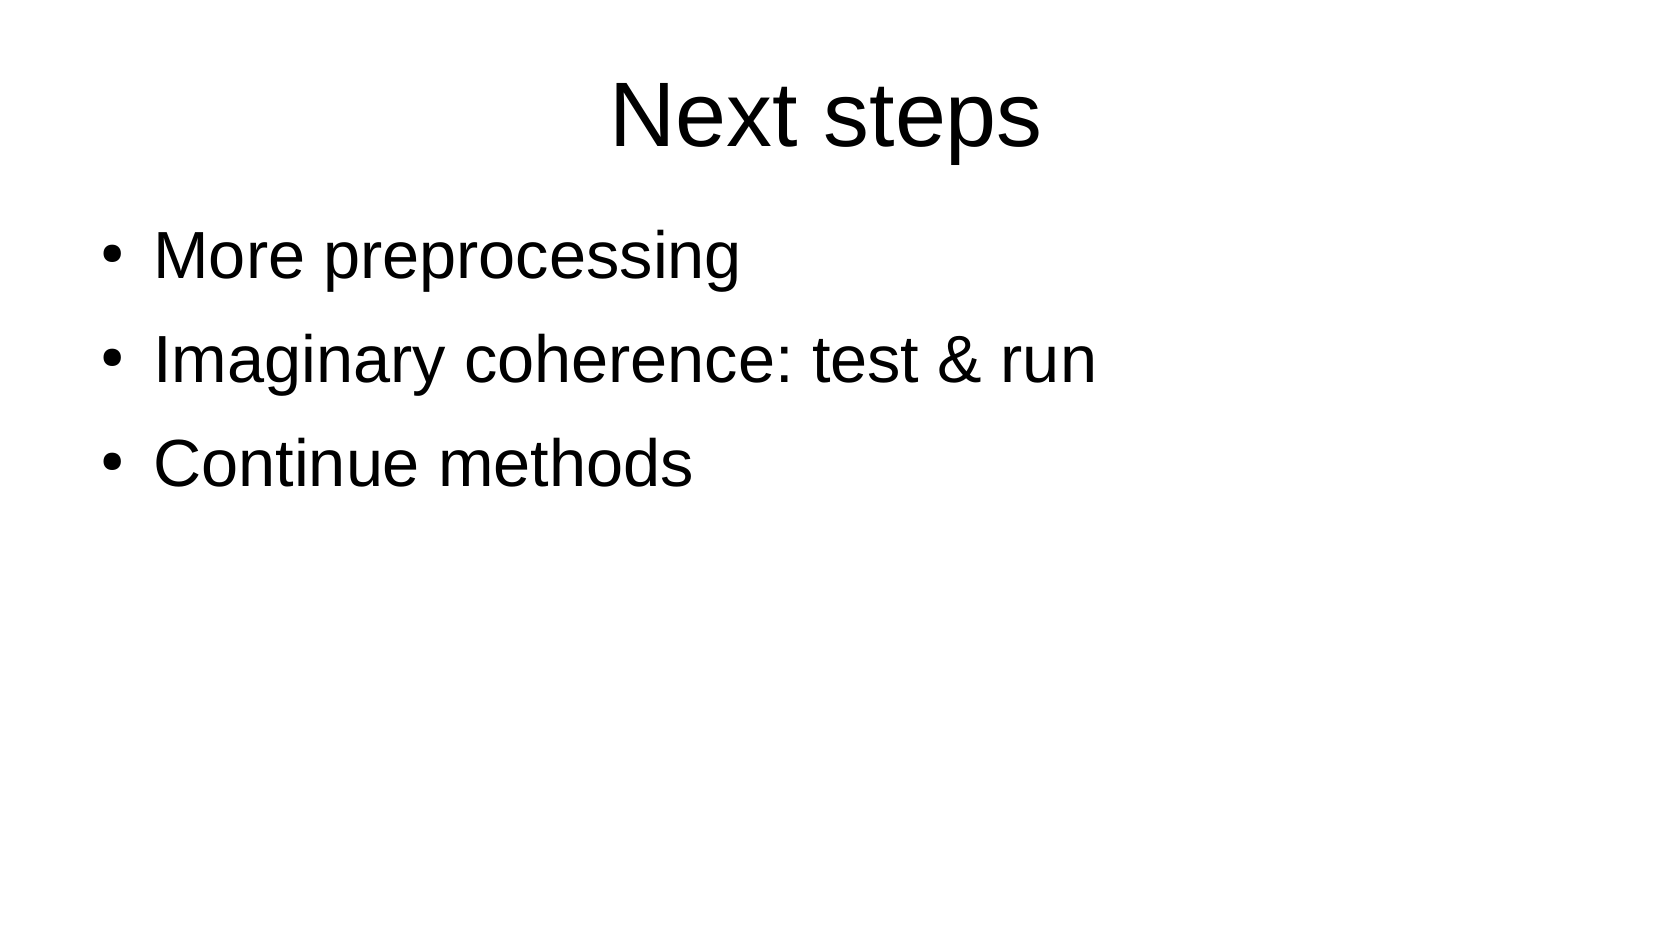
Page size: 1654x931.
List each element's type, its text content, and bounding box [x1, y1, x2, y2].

title Next steps [82, 37, 1571, 193]
list More preprocessing Imaginary coherence: test & run Continue methods [82, 217, 1571, 758]
